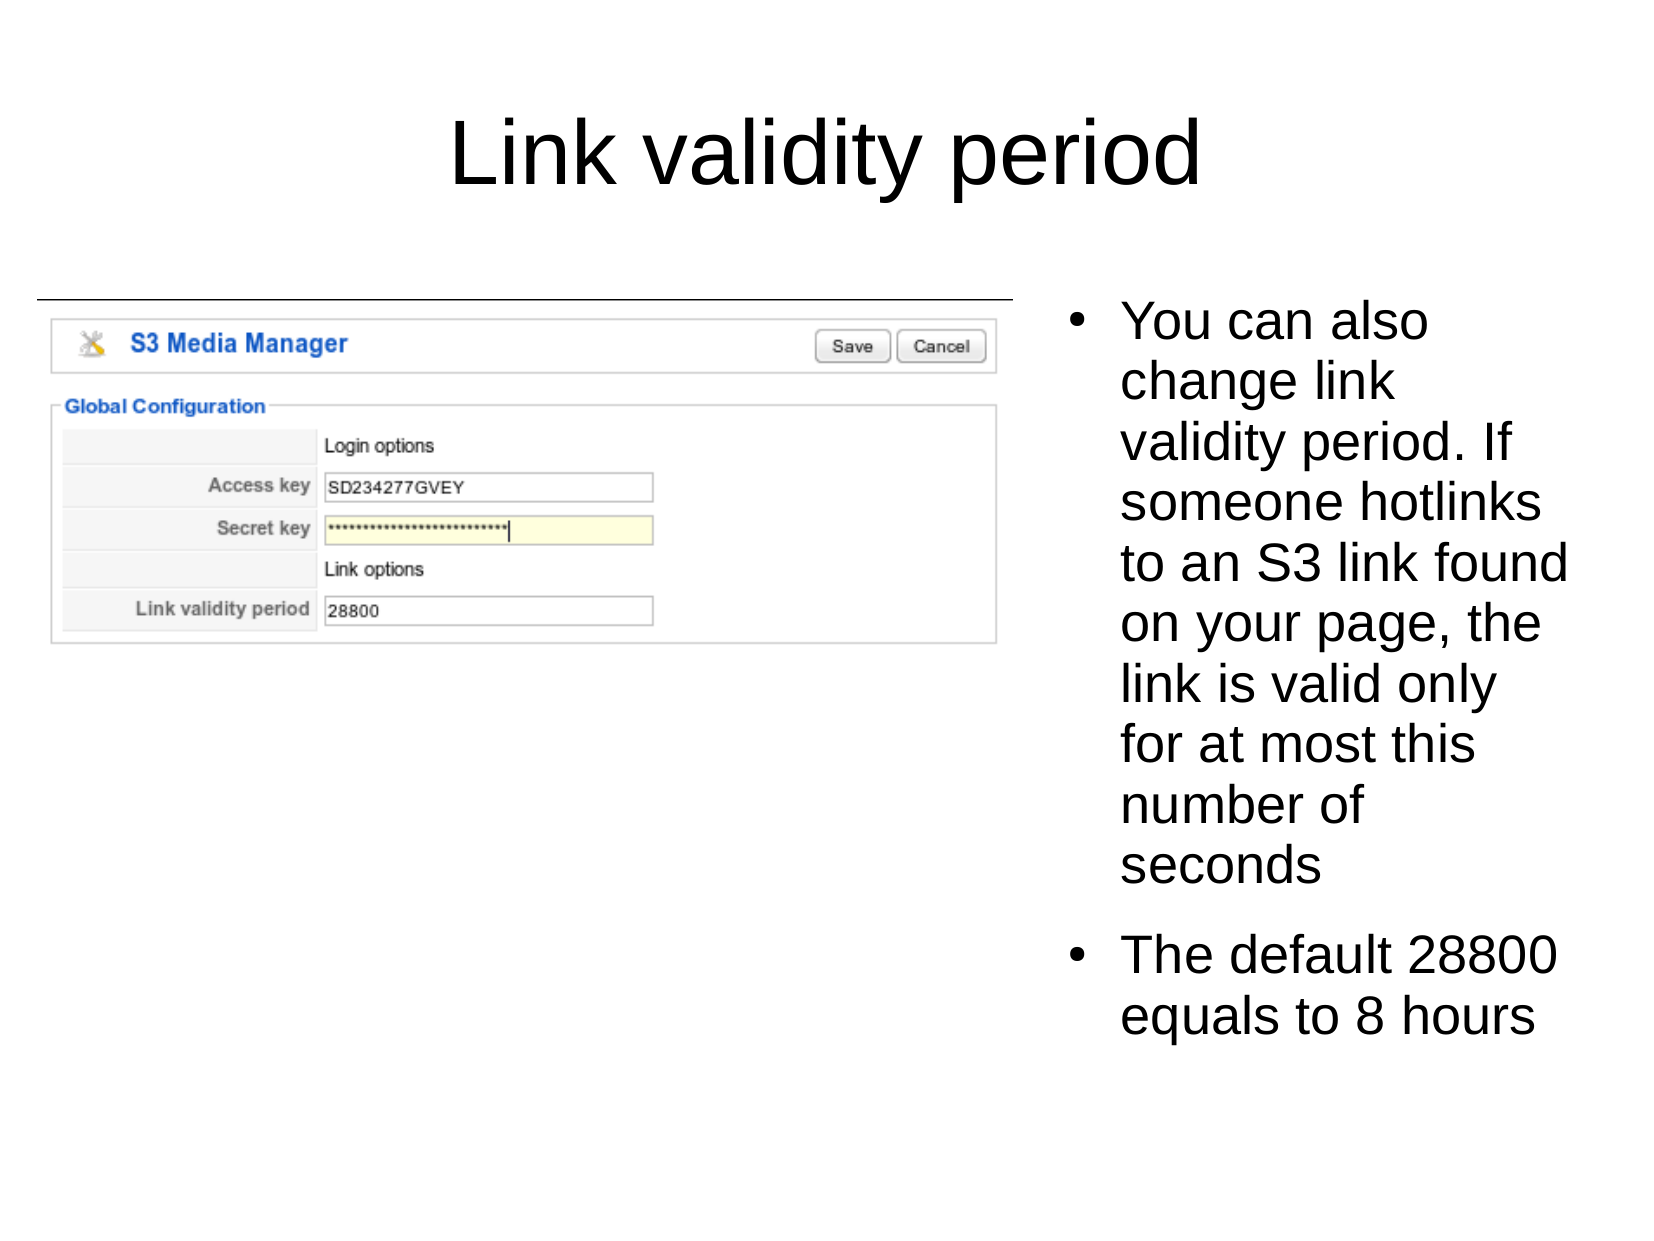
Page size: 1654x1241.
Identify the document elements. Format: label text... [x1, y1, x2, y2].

picture [37, 299, 1013, 1013]
title Link validity period [82, 49, 1571, 257]
list You can also change link validity period. If someone hotlinks to an S3 link found on your page, the link is valid only for at most this number of seconds The default 28800 equals to 8 hours [1050, 290, 1572, 1109]
